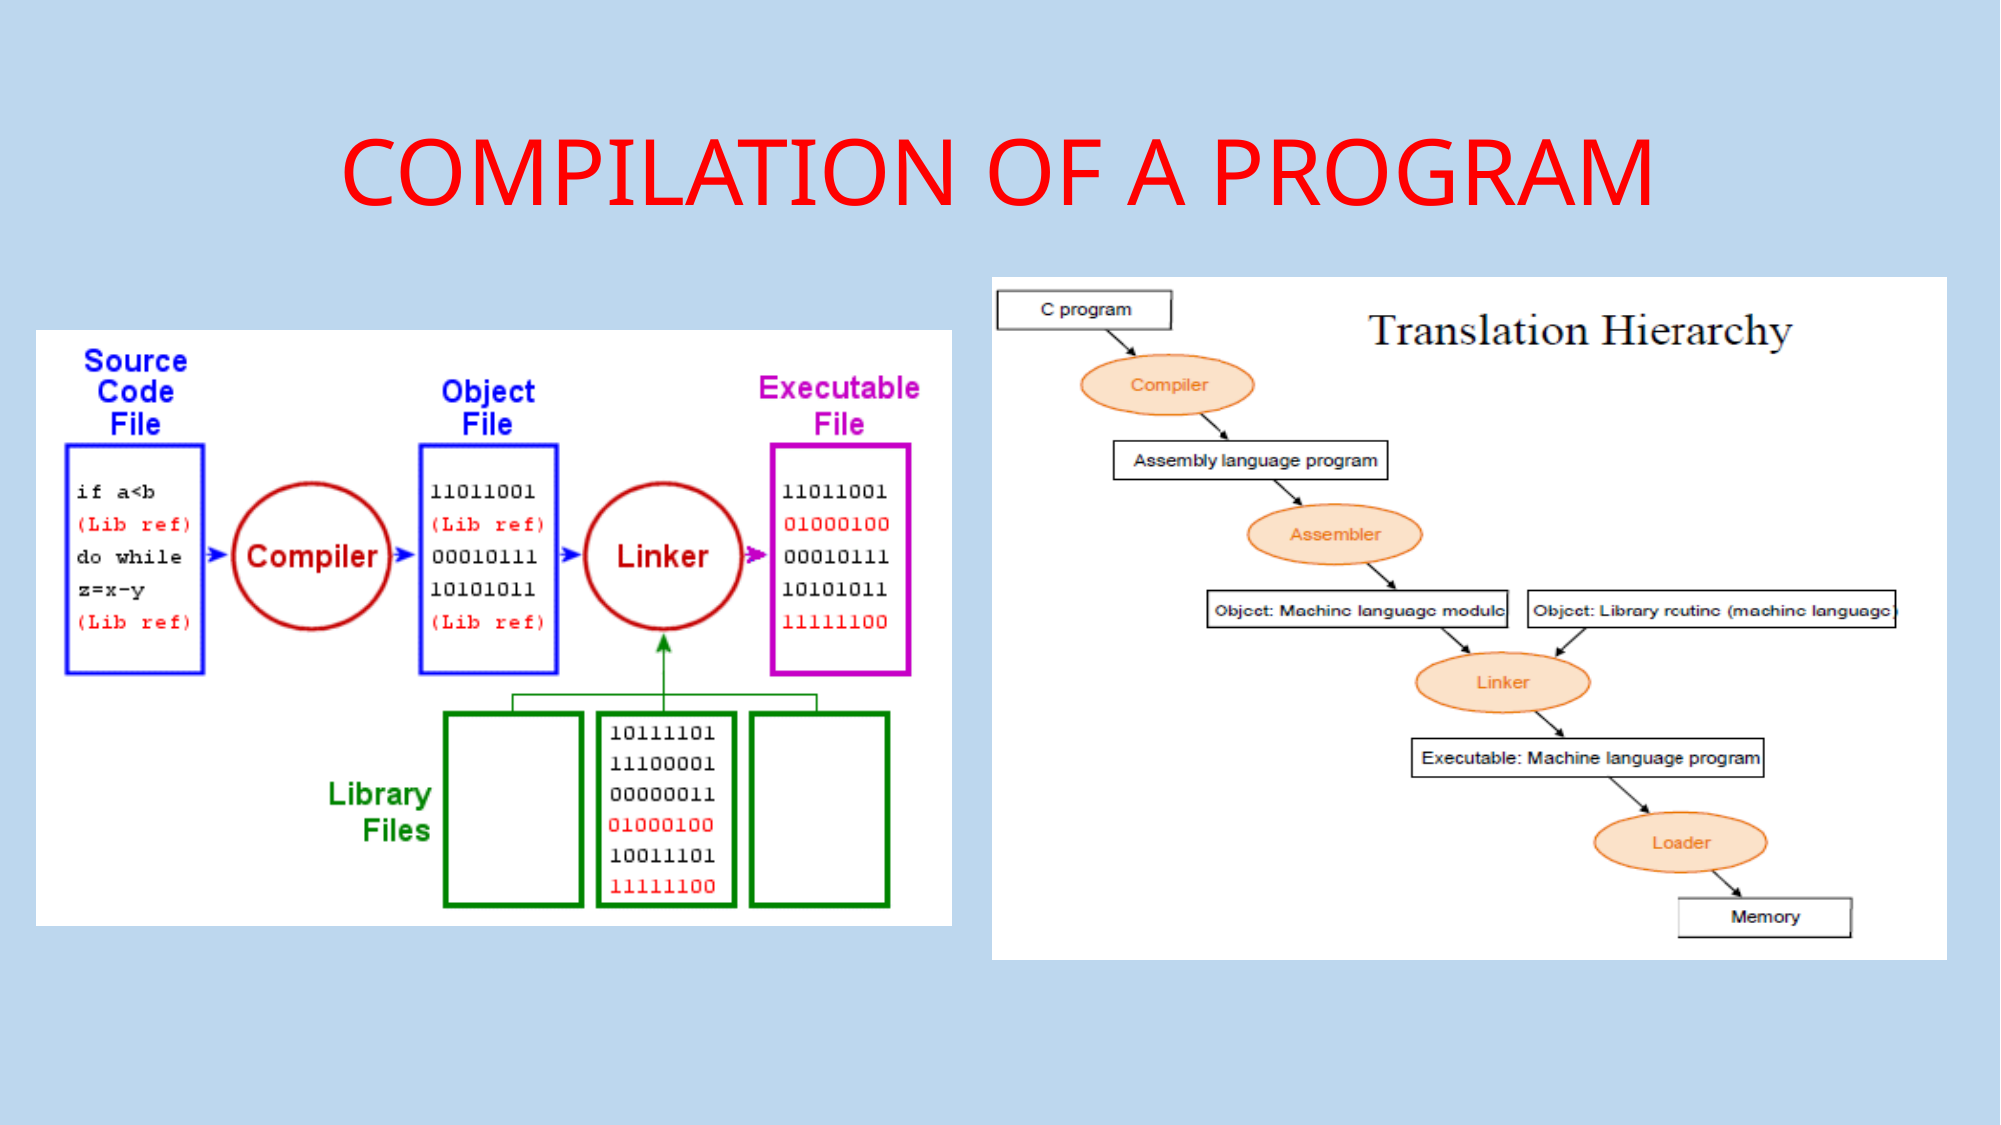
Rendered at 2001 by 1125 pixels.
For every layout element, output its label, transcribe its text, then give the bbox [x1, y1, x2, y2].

picture [992, 277, 1947, 960]
title COMPILATION OF A PROGRAM [137, 59, 1863, 278]
picture [36, 330, 952, 926]
